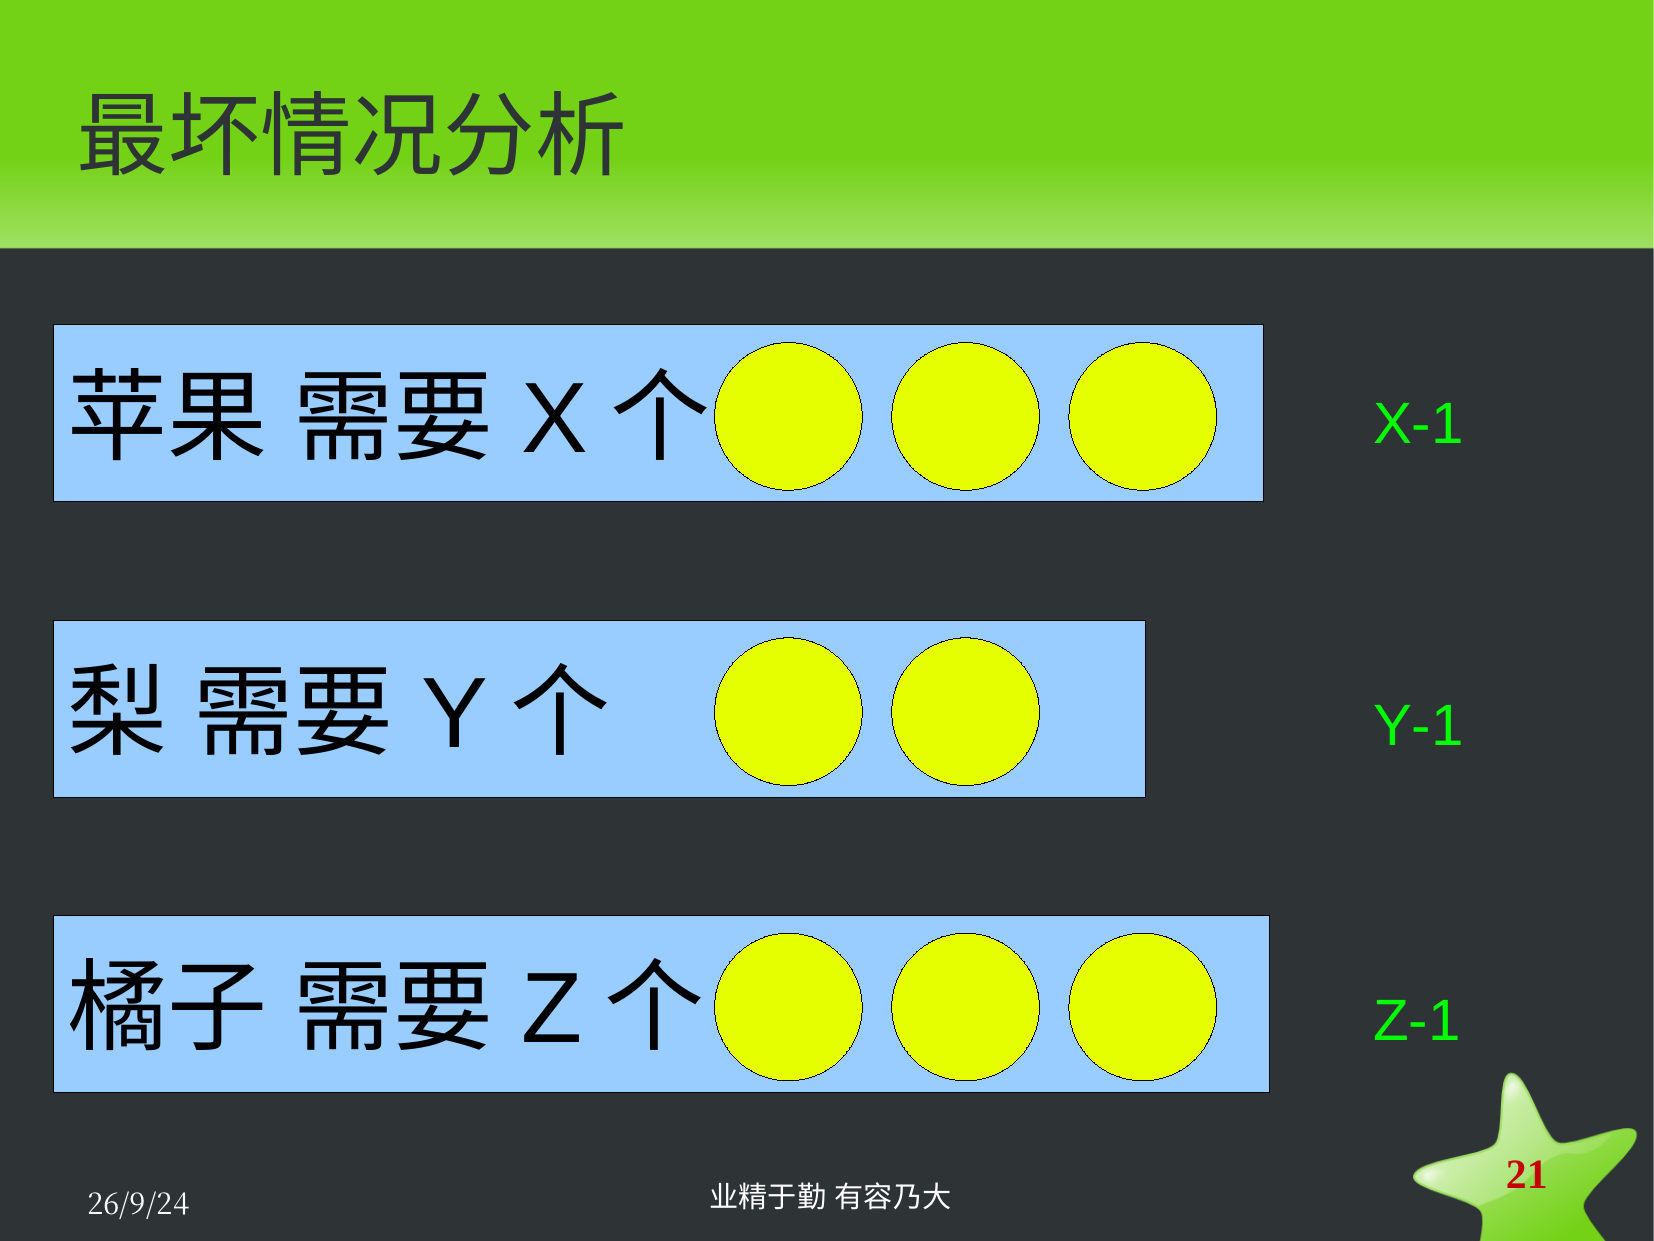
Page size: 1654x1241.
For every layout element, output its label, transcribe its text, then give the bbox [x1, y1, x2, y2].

text_box [714, 637, 863, 786]
text_box [891, 637, 1040, 786]
text_box [714, 342, 863, 491]
picture [0, 0, 1654, 1241]
text_box [891, 342, 1040, 491]
text_box 苹果 需要X个 [53, 324, 1264, 502]
text_box [891, 933, 1040, 1081]
text_box Y-1 [1358, 685, 1495, 765]
text_box [1068, 933, 1217, 1081]
text_box X-1 [1358, 383, 1495, 464]
text_box [1068, 342, 1217, 491]
text_box 梨 需要Y个 [53, 620, 1146, 798]
text_box Z-1 [1358, 980, 1492, 1061]
text_box 橘子 需要Z个 [53, 915, 1270, 1093]
title 最坏情况分析 [76, 29, 1565, 237]
text_box [714, 933, 863, 1081]
